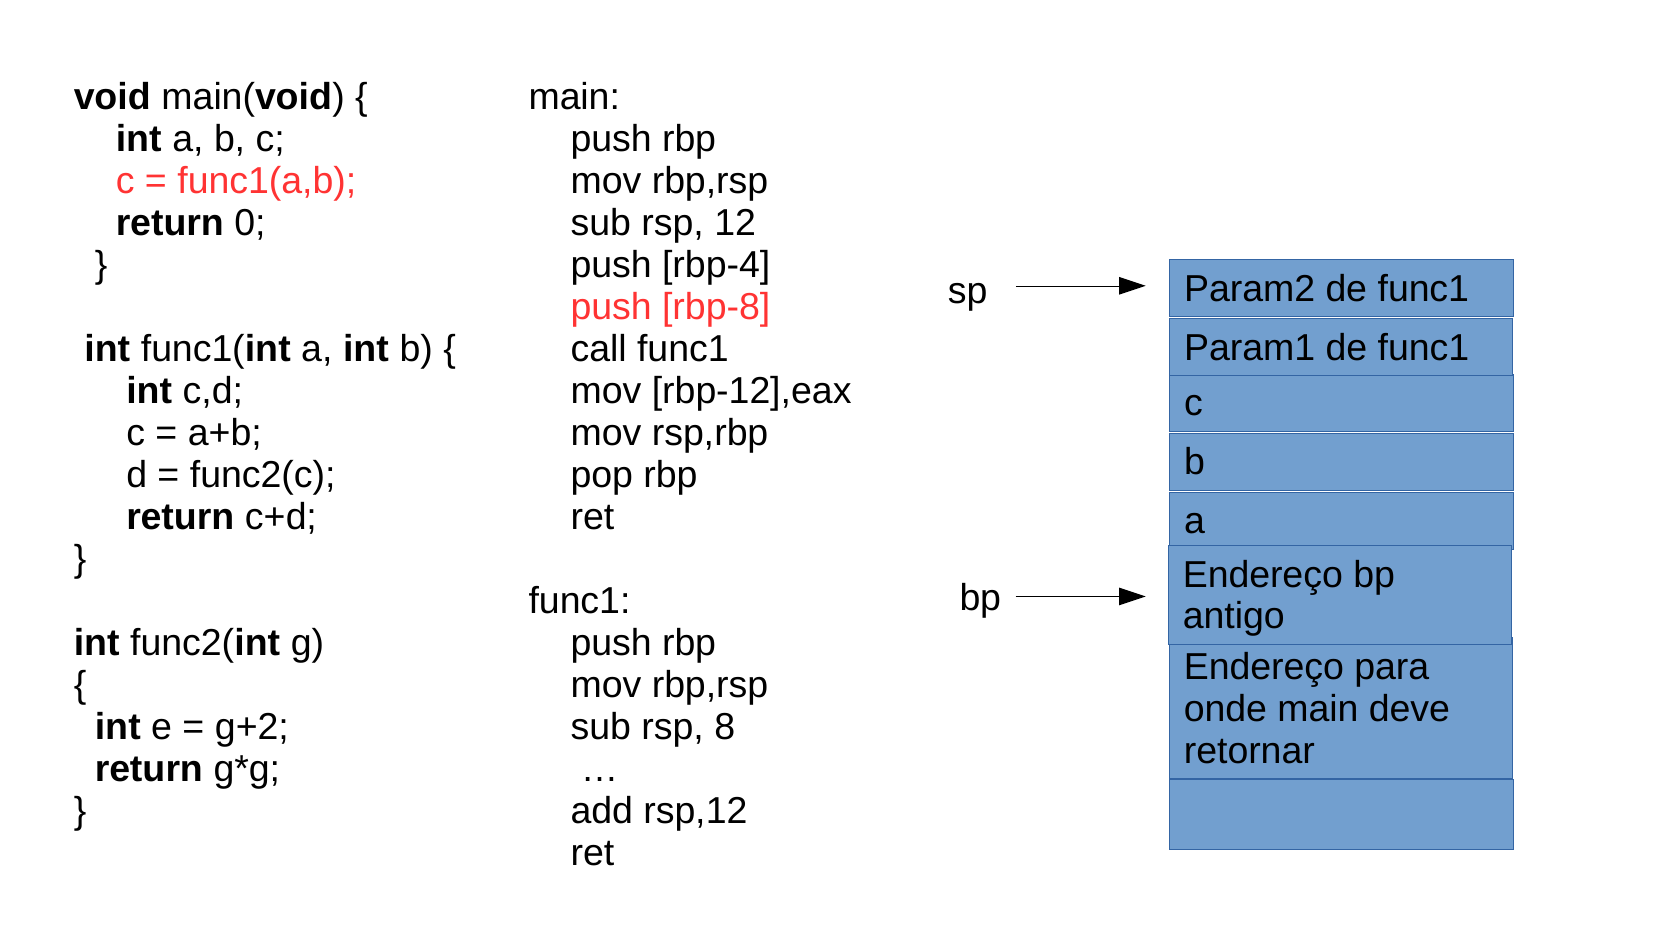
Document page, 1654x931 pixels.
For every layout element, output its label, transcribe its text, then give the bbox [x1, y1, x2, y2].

text_box sp [939, 262, 1003, 319]
text_box bp [944, 569, 1017, 626]
text_box b [1169, 433, 1514, 491]
text_box Endereço bp antigo [1168, 545, 1512, 645]
text_box void main(void) { int a, b, c; c = func1(a,b); return 0; } int func1(int a, int b) { int c,d; c = a+b; d = func2(c); return c+d; } int func2(int g) { int e = g+2; return g*g; } [59, 67, 485, 839]
text_box Endereço para onde main deve retornar [1169, 637, 1513, 779]
text_box main: push rbp mov rbp,rsp sub rsp, 12 push [rbp-4] push [rbp-8] call func1 mov [rbp-12],eax mov rsp,rbp pop rbp ret func1: push rbp mov rbp,rsp sub rsp, 8 … add rsp,12 ret [513, 68, 939, 881]
text_box [1169, 779, 1514, 837]
text_box a [1169, 492, 1514, 550]
text_box Param2 de func1 [1169, 259, 1514, 317]
text_box c [1169, 374, 1514, 432]
text_box Param1 de func1 [1169, 318, 1513, 376]
